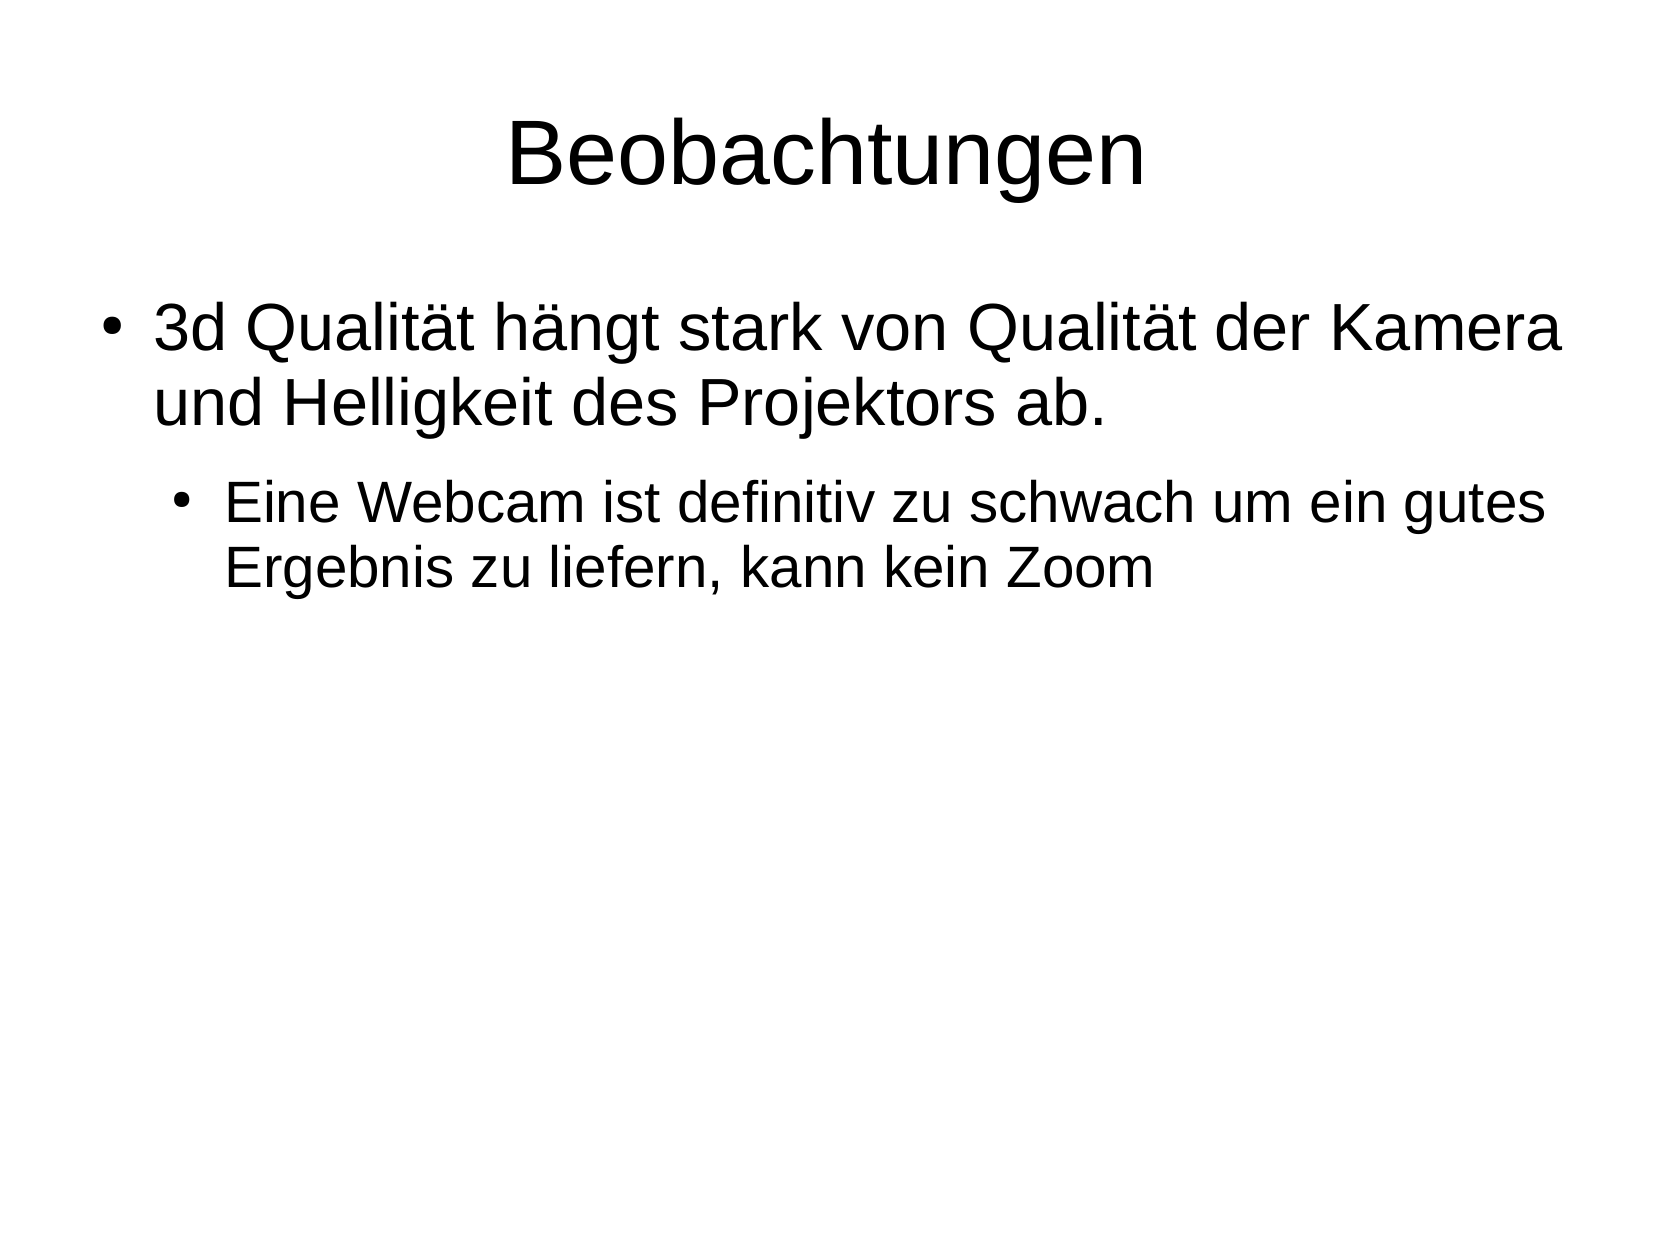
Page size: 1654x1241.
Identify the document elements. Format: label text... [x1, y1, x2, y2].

list 3d Qualität hängt stark von Qualität der Kamera und Helligkeit des Projektors ab. Eine Webcam ist definitiv zu schwach um ein gutes Ergebnis zu liefern, kann kein Zoom [82, 290, 1571, 1109]
title Beobachtungen [82, 49, 1571, 257]
